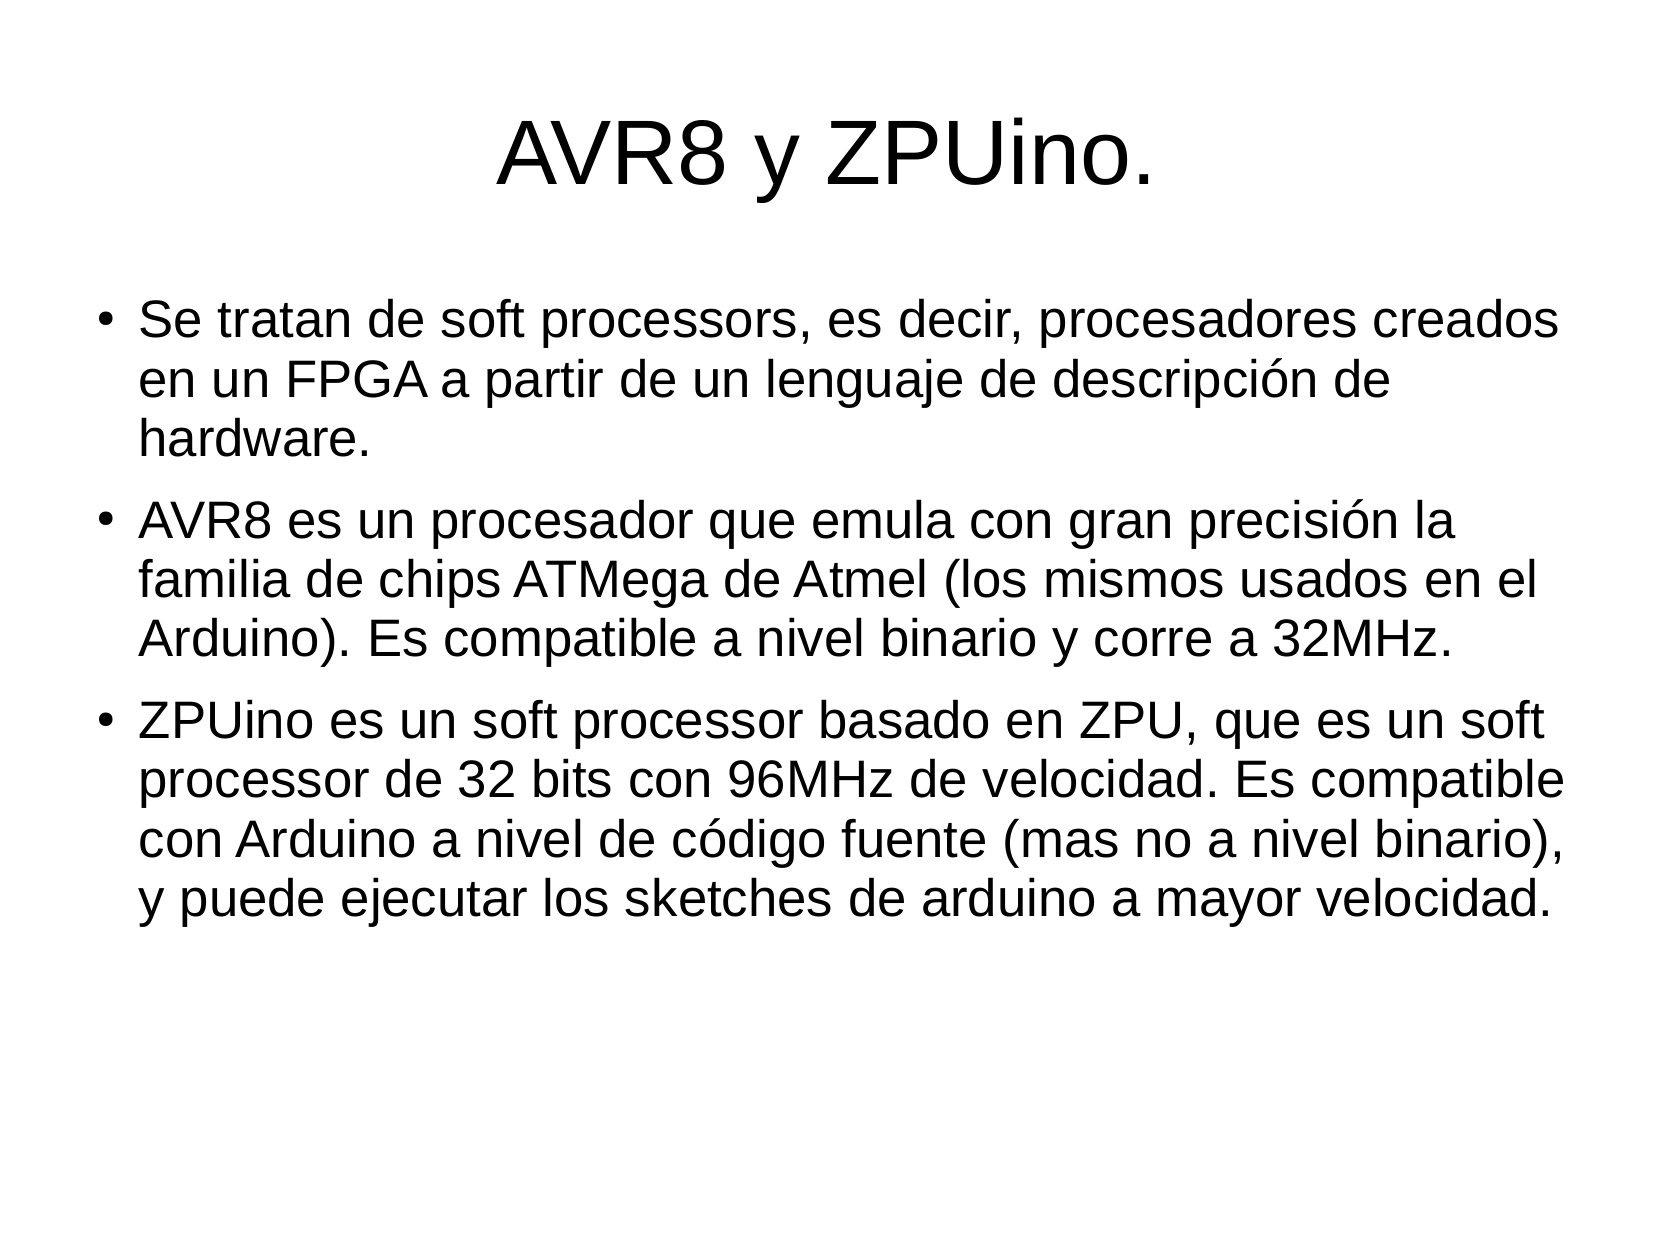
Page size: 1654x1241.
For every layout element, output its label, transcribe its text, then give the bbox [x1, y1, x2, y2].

list Se tratan de soft processors, es decir, procesadores creados en un FPGA a partir de un lenguaje de descripción de hardware. AVR8 es un procesador que emula con gran precisión la familia de chips ATMega de Atmel (los mismos usados en el Arduino). Es compatible a nivel binario y corre a 32MHz. ZPUino es un soft processor basado en ZPU, que es un soft processor de 32 bits con 96MHz de velocidad. Es compatible con Arduino a nivel de código fuente (mas no a nivel binario), y puede ejecutar los sketches de arduino a mayor velocidad. [82, 290, 1571, 1010]
title AVR8 y ZPUino. [82, 49, 1571, 257]
